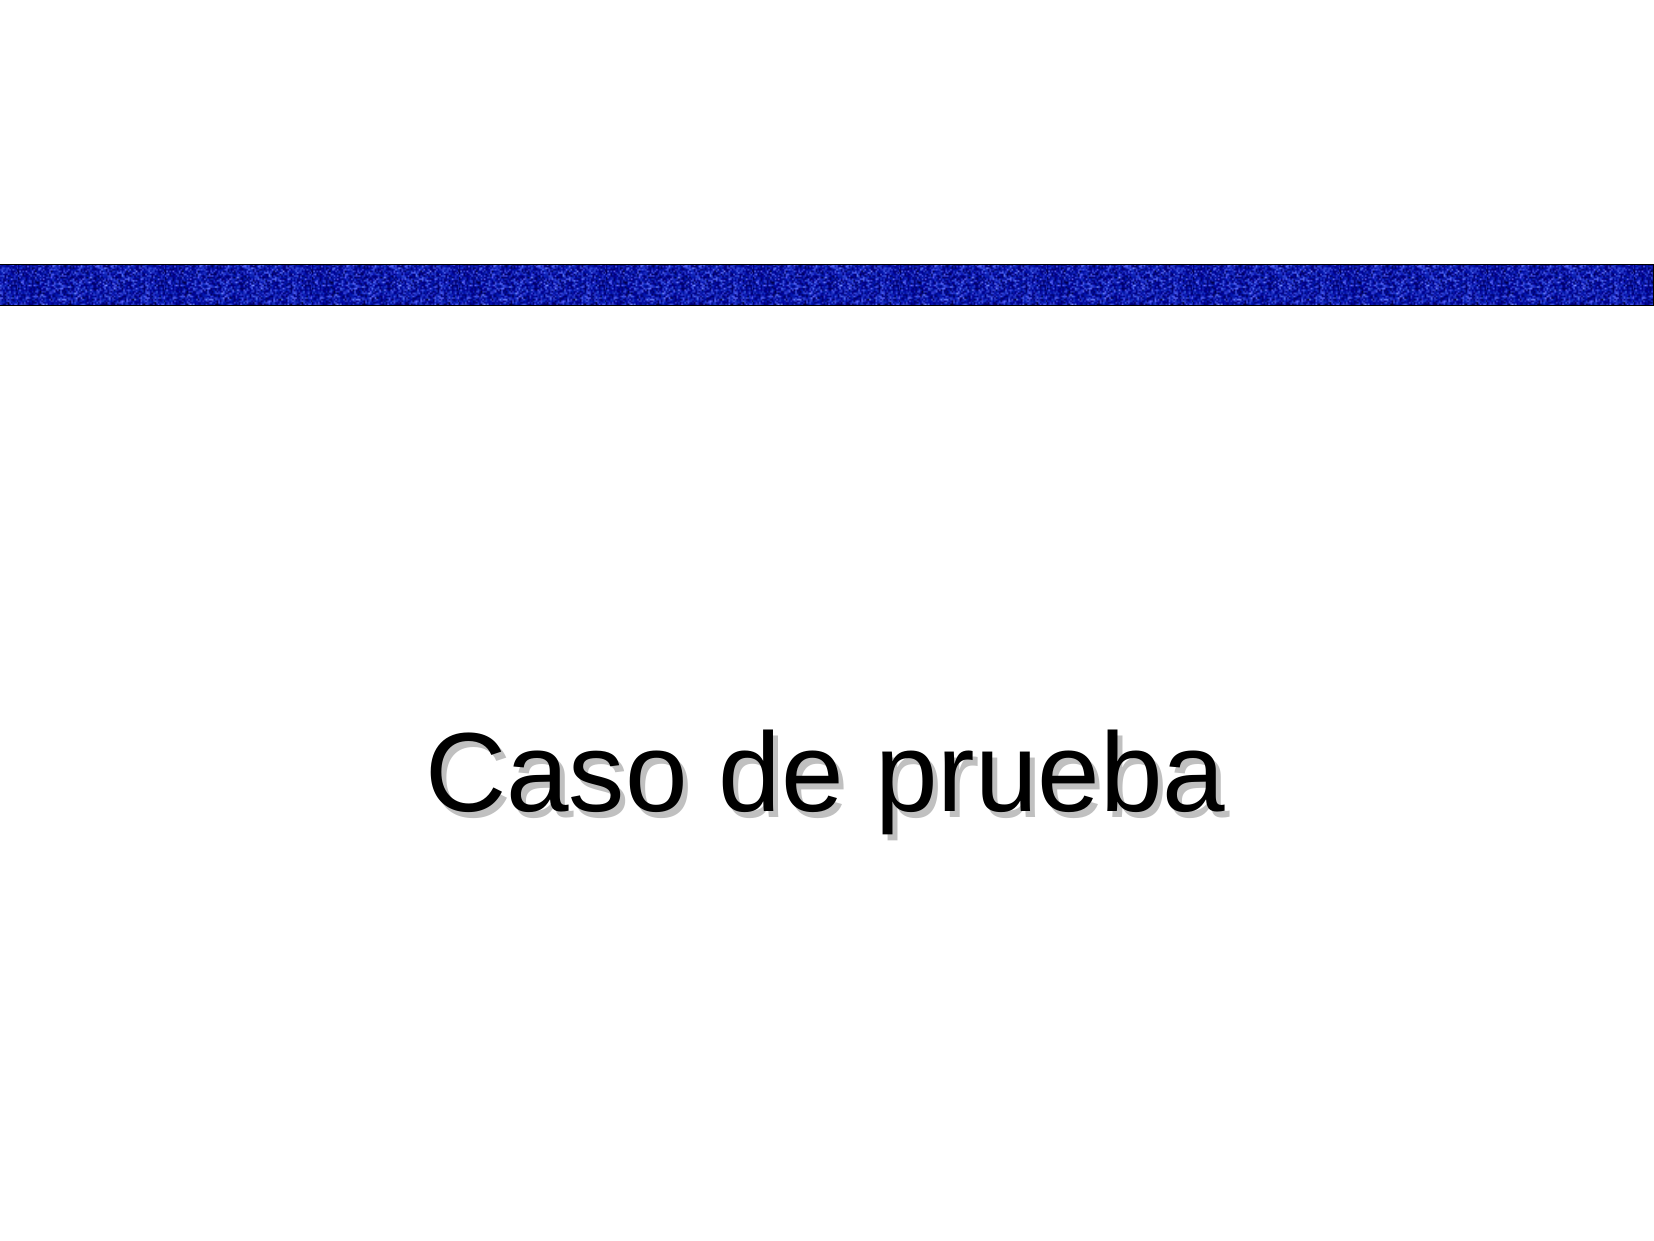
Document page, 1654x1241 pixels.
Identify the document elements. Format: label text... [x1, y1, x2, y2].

subtitle Caso de prueba [101, 370, 1549, 1175]
picture [0, 265, 1653, 305]
